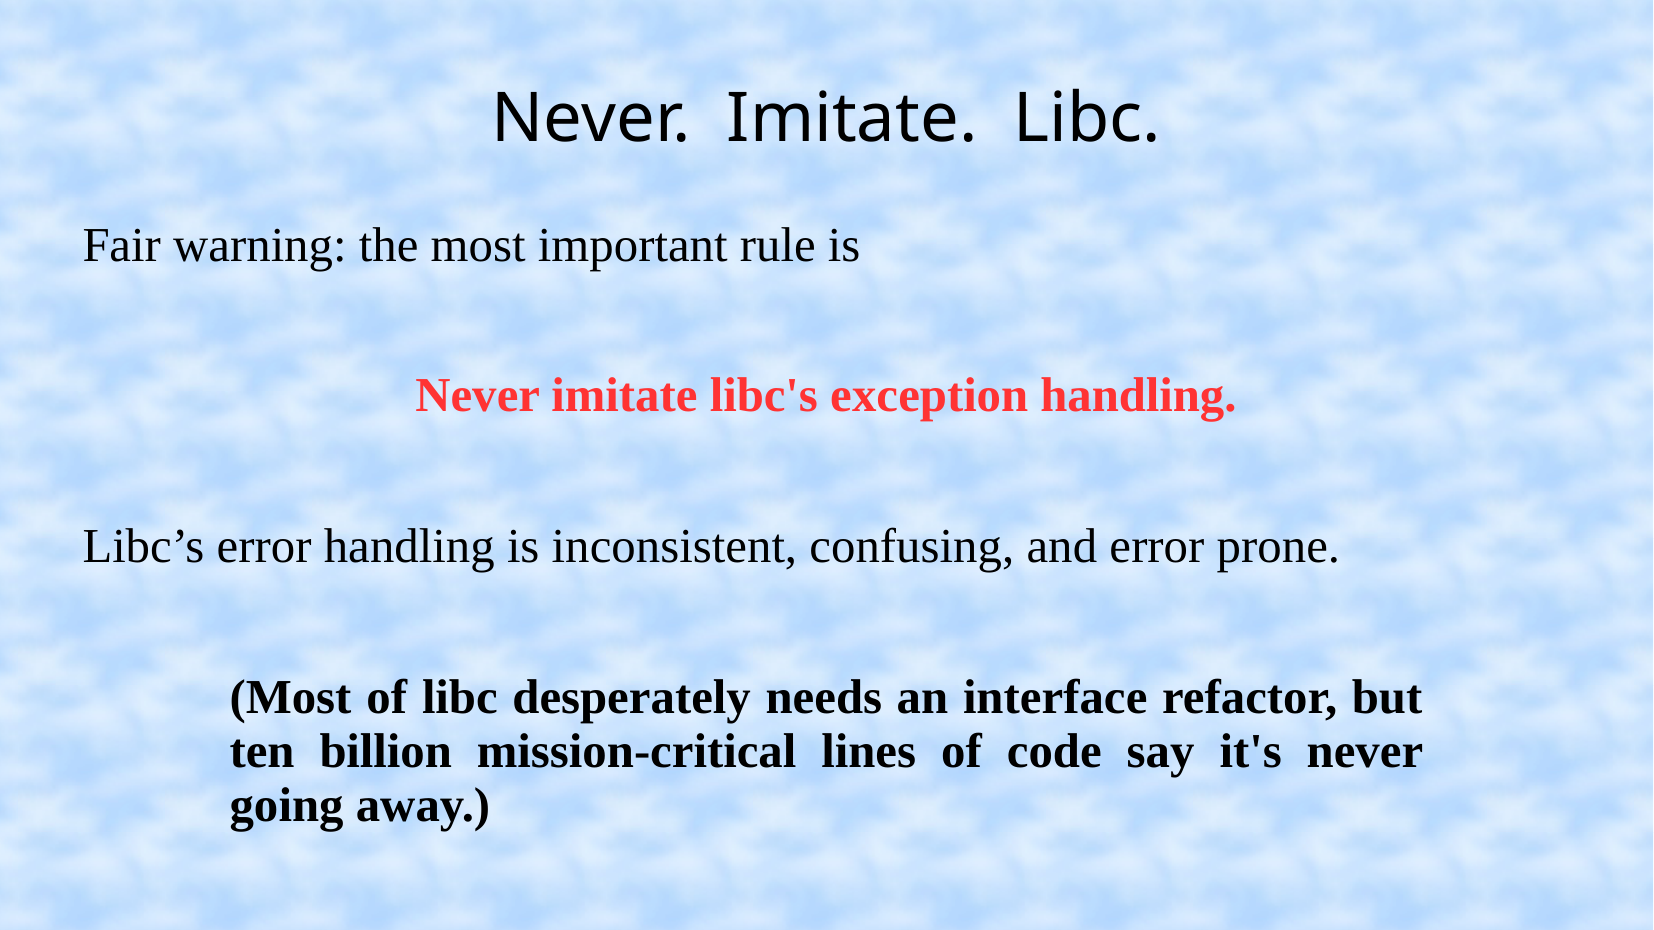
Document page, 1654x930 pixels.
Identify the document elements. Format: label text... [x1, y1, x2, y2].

title Never. Imitate. Libc. [82, 36, 1571, 193]
picture [0, 0, 1654, 930]
list Fair warning: the most important rule is Never imitate libc's exception handling. Libc’s error handling is inconsistent, confusing, and error prone. (Most of libc desperately needs an interface refactor, but ten billion mission-critical lines of code say it's never going away.) [82, 217, 1571, 841]
